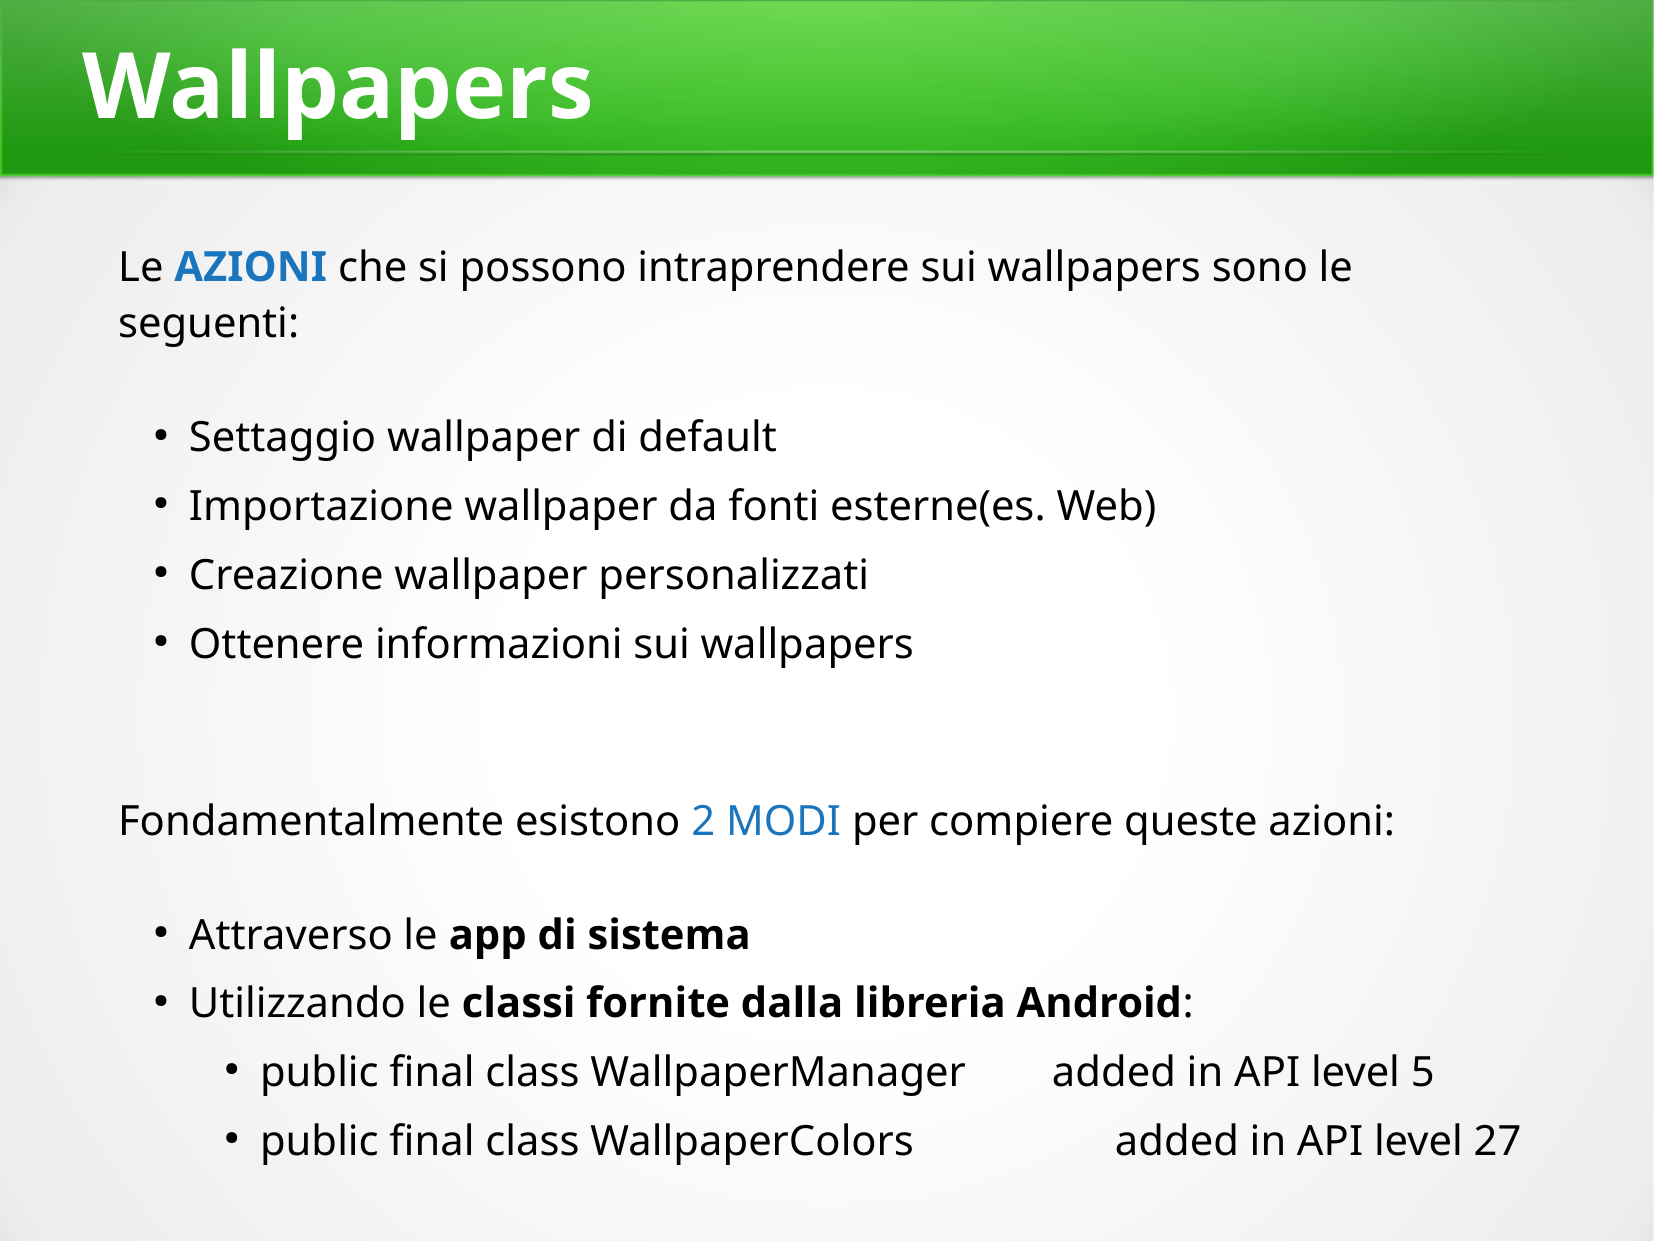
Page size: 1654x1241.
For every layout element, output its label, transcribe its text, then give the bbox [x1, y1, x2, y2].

picture [0, 0, 1654, 1241]
title Wallpapers [82, 11, 1571, 154]
subtitle Le AZIONI che si possono intraprendere sui wallpapers sono le seguenti: Settaggio wallpaper di default Importazione wallpaper da fonti esterne(es. Web) Creazione wallpaper personalizzati Ottenere informazioni sui wallpapers Fondamentalmente esistono 2 MODI per compiere queste azioni: Attraverso le app di sistema Utilizzando le classi fornite dalla libreria Android: public final class WallpaperManager added in API level 5 public final class WallpaperColors added in API level 27 [118, 236, 1536, 1158]
